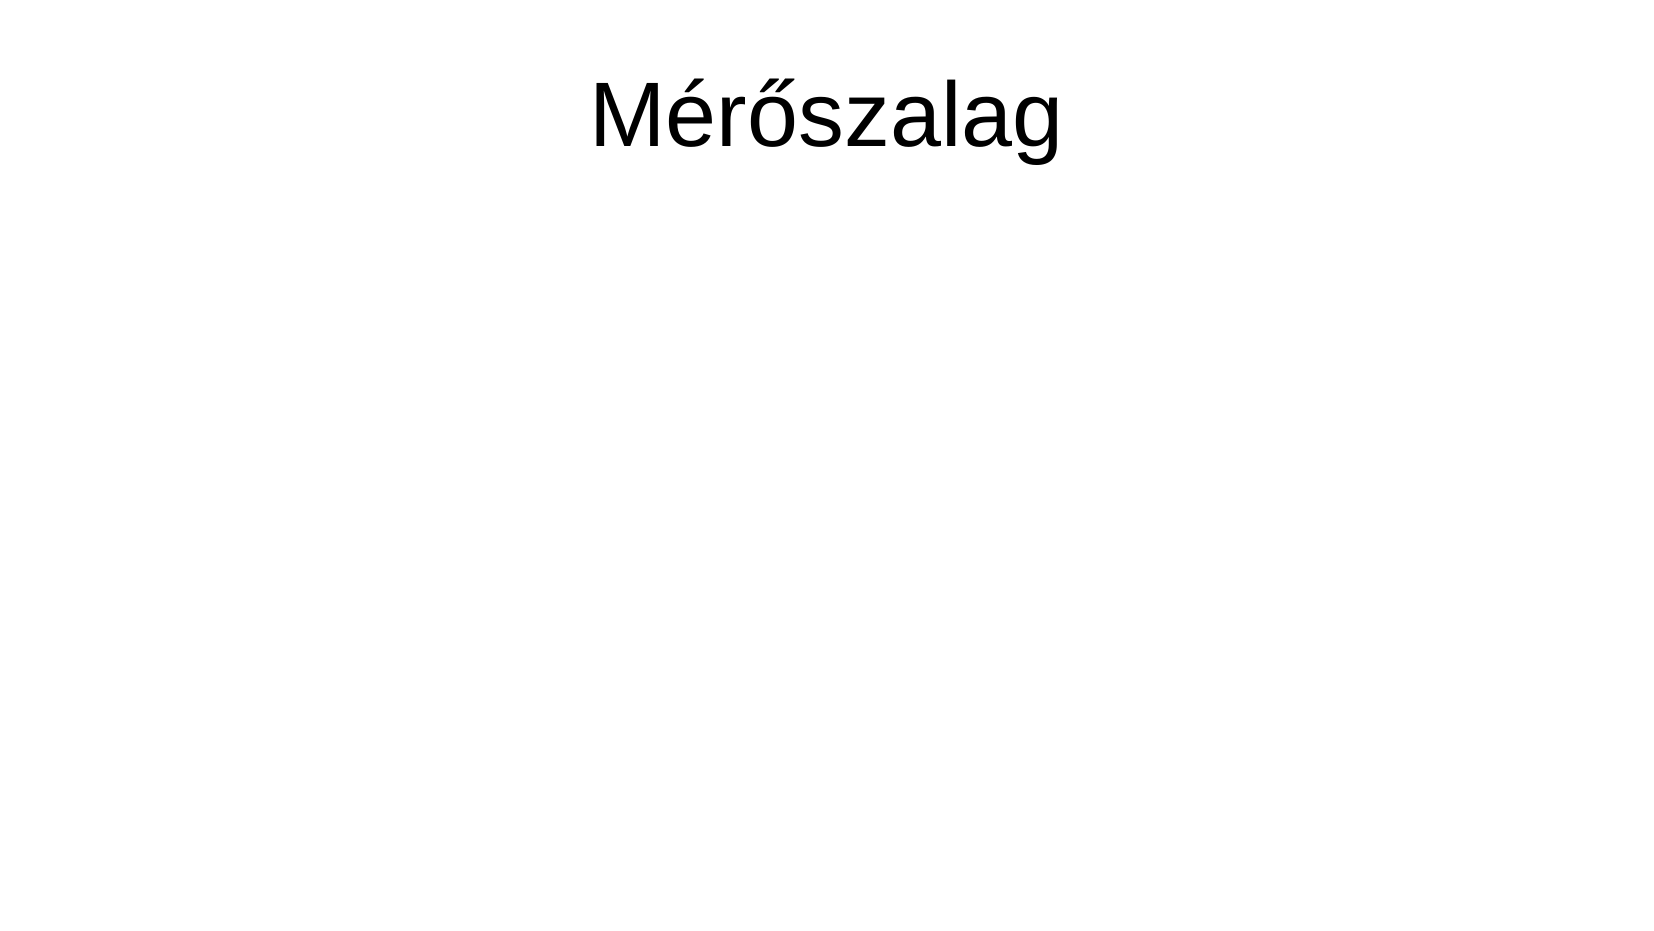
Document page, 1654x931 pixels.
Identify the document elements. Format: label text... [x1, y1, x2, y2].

title Mérőszalag [82, 37, 1571, 193]
